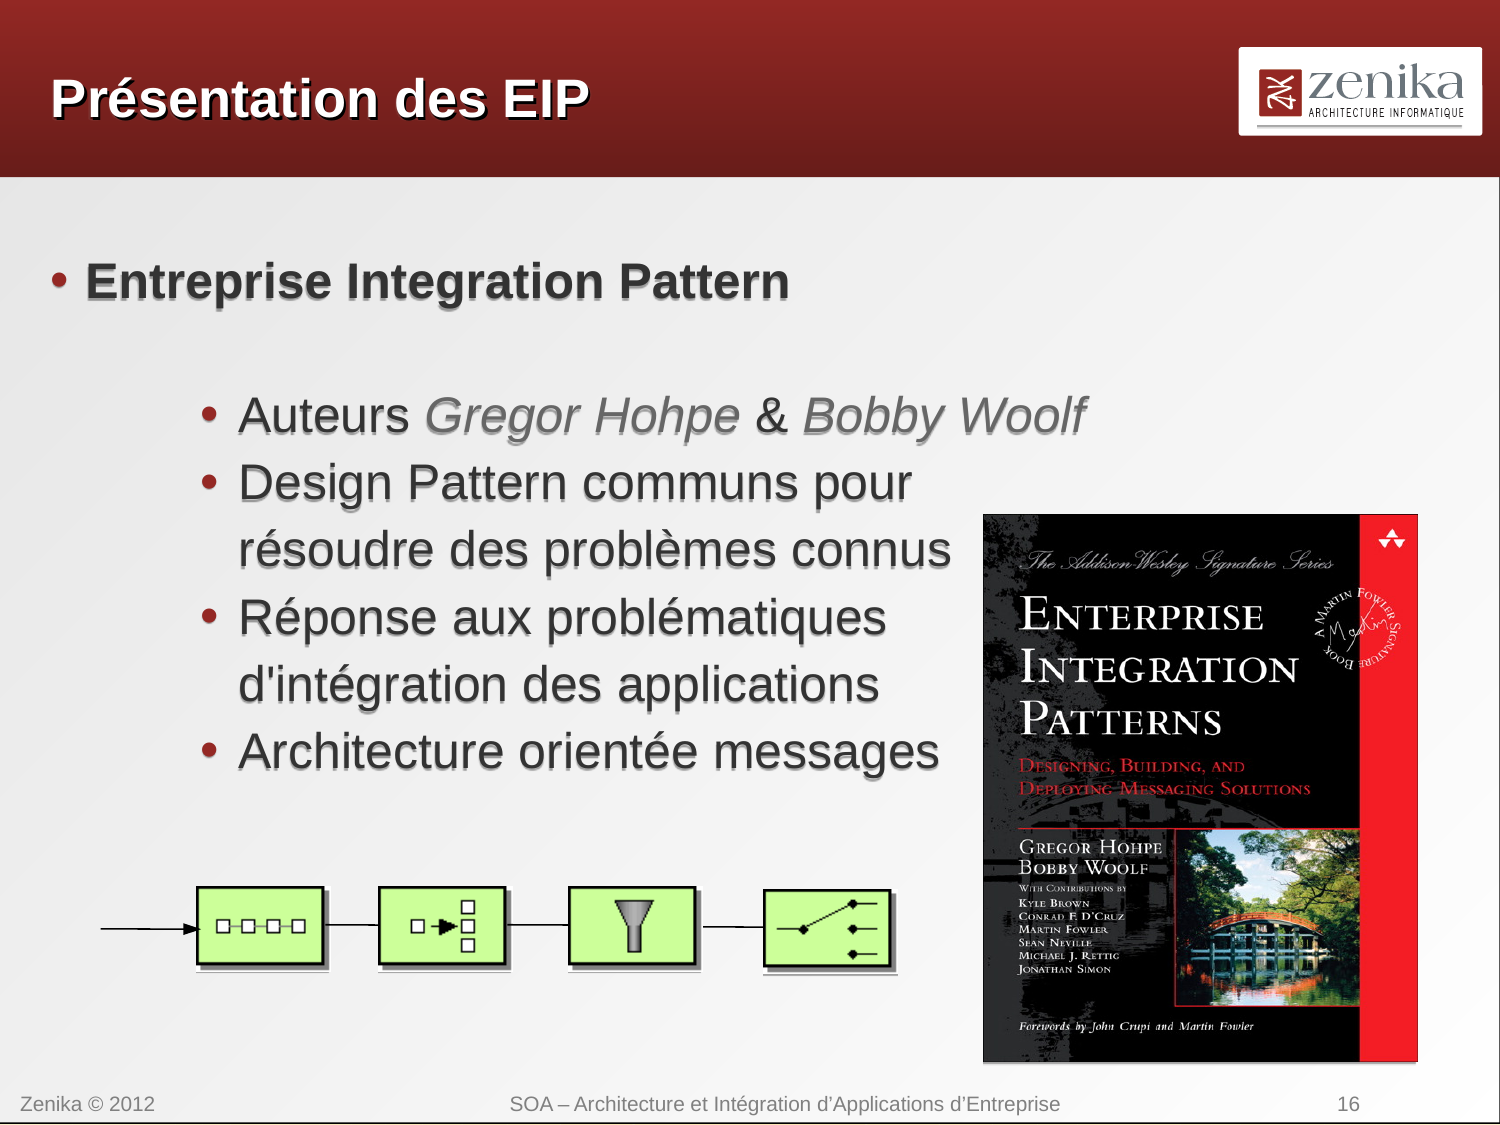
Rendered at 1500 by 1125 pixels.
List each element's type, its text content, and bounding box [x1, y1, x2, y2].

picture [568, 886, 703, 972]
picture [378, 886, 513, 972]
subtitle Entreprise Integration Pattern Auteurs Gregor Hohpe & Bobby Woolf Design Pattern communs pour résoudre des problèmes connus Réponse aux problématiques d'intégration des applications Architecture orientée messages [50, 249, 1477, 1064]
picture [983, 514, 1418, 1062]
title Présentation des EIP [50, 15, 1206, 180]
picture [763, 889, 898, 974]
picture [196, 886, 331, 972]
